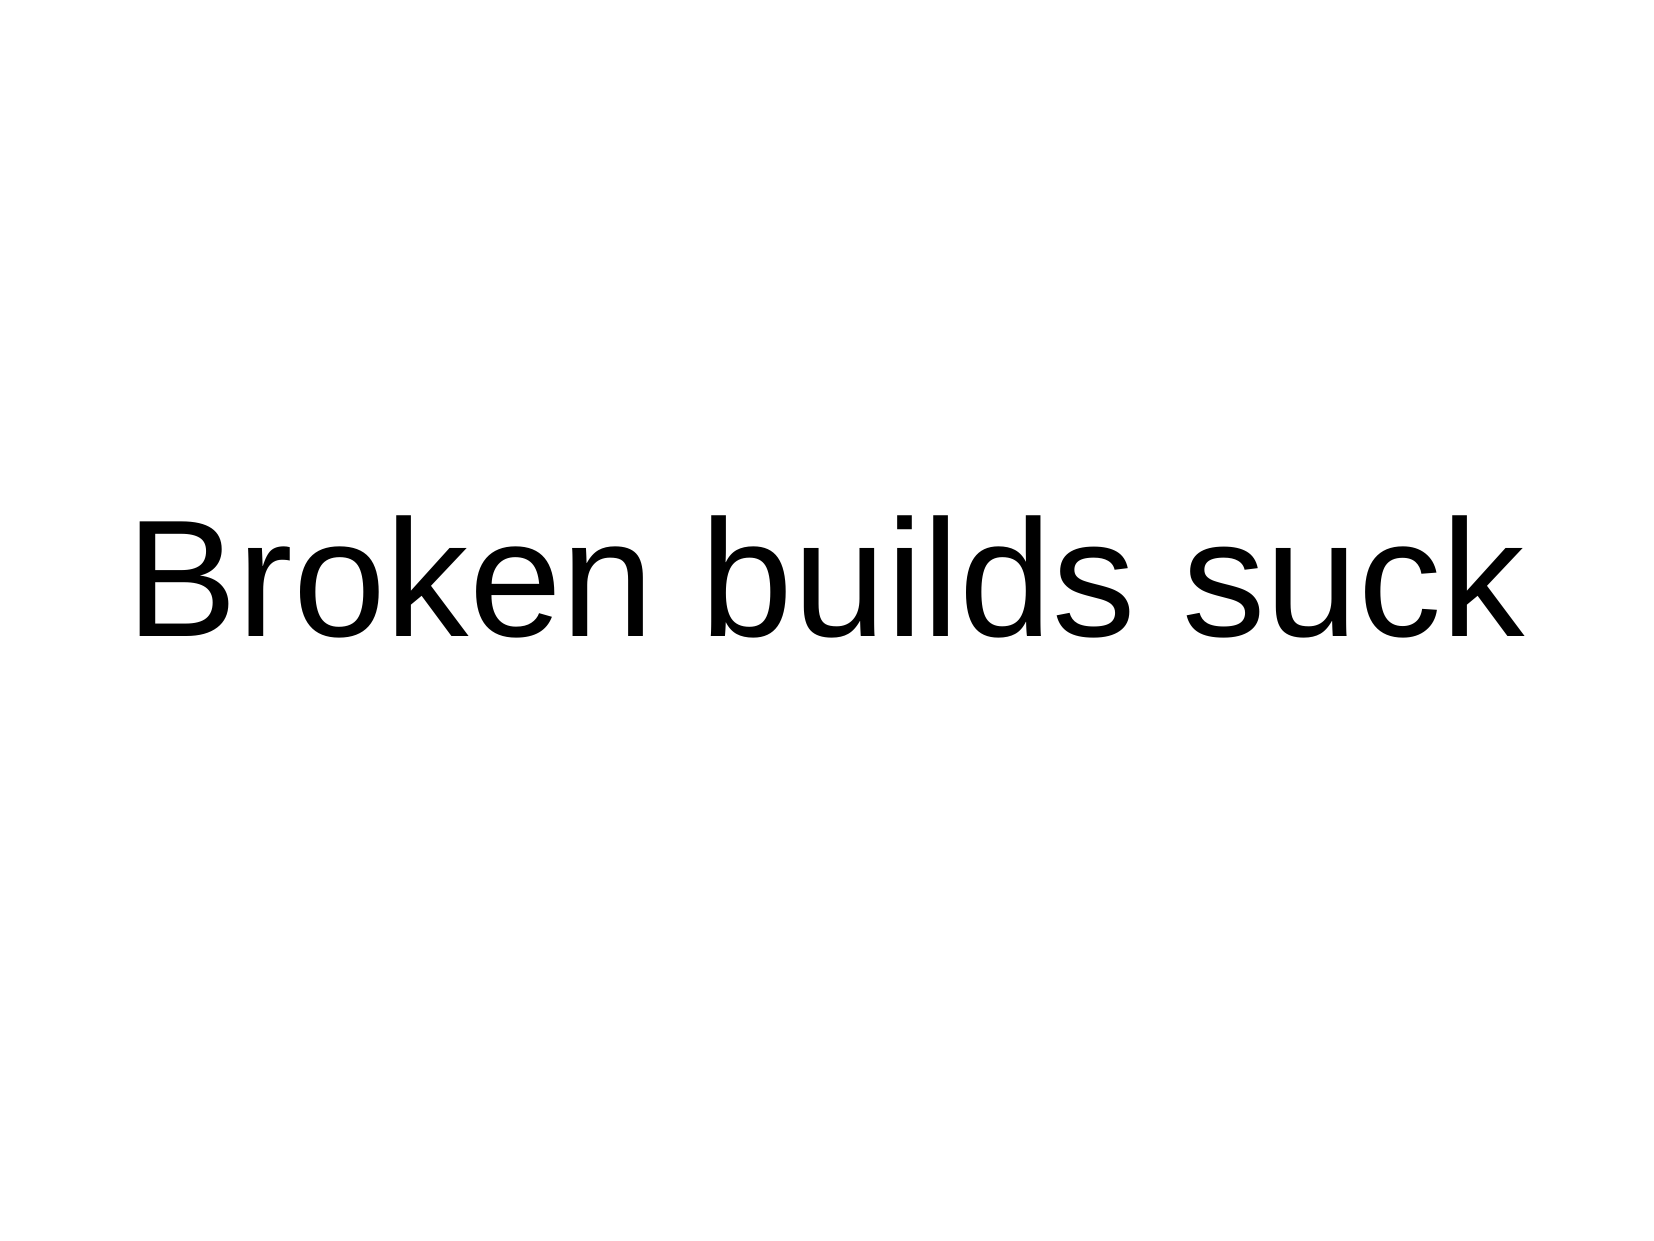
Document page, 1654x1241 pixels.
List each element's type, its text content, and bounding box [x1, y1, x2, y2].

subtitle Broken builds suck [82, 49, 1571, 1109]
